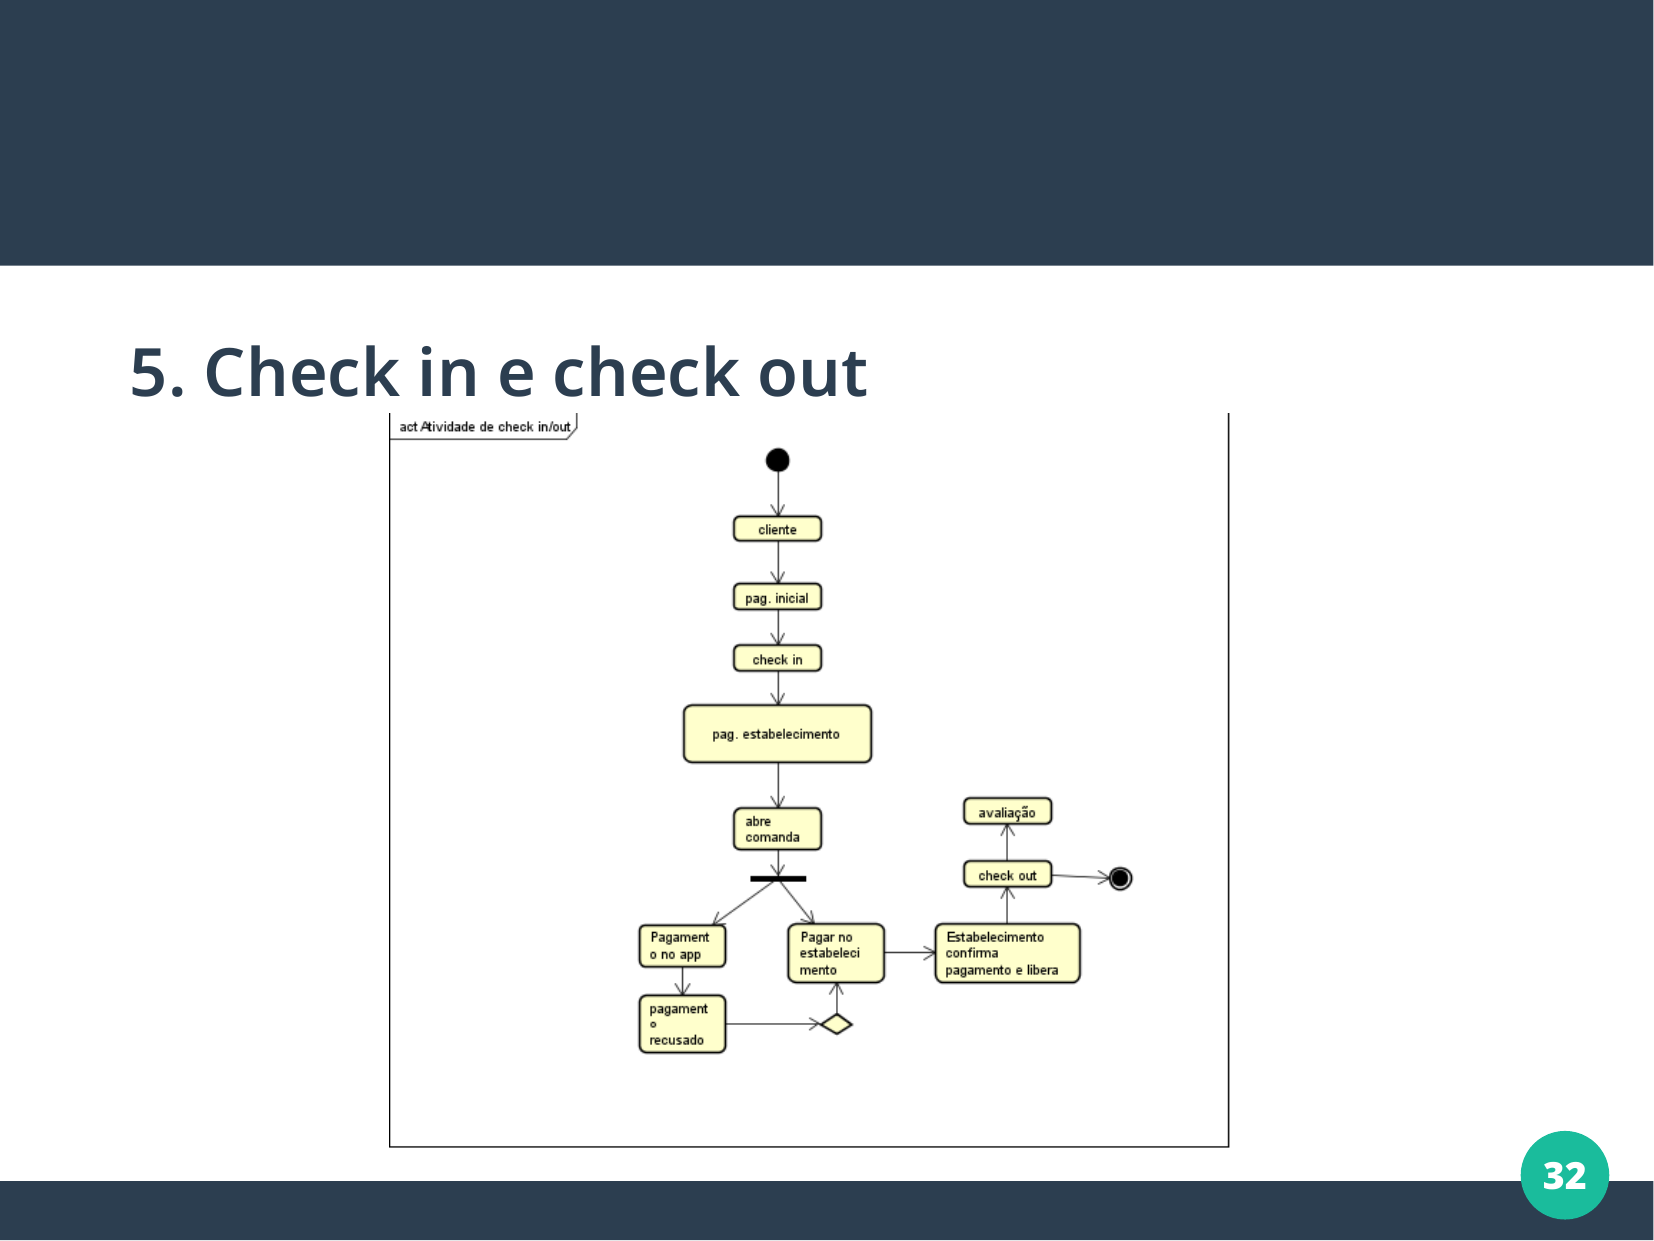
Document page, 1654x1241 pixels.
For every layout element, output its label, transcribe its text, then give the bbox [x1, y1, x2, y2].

list 5. Check in e check out [59, 324, 1595, 1152]
picture [389, 413, 1231, 1165]
